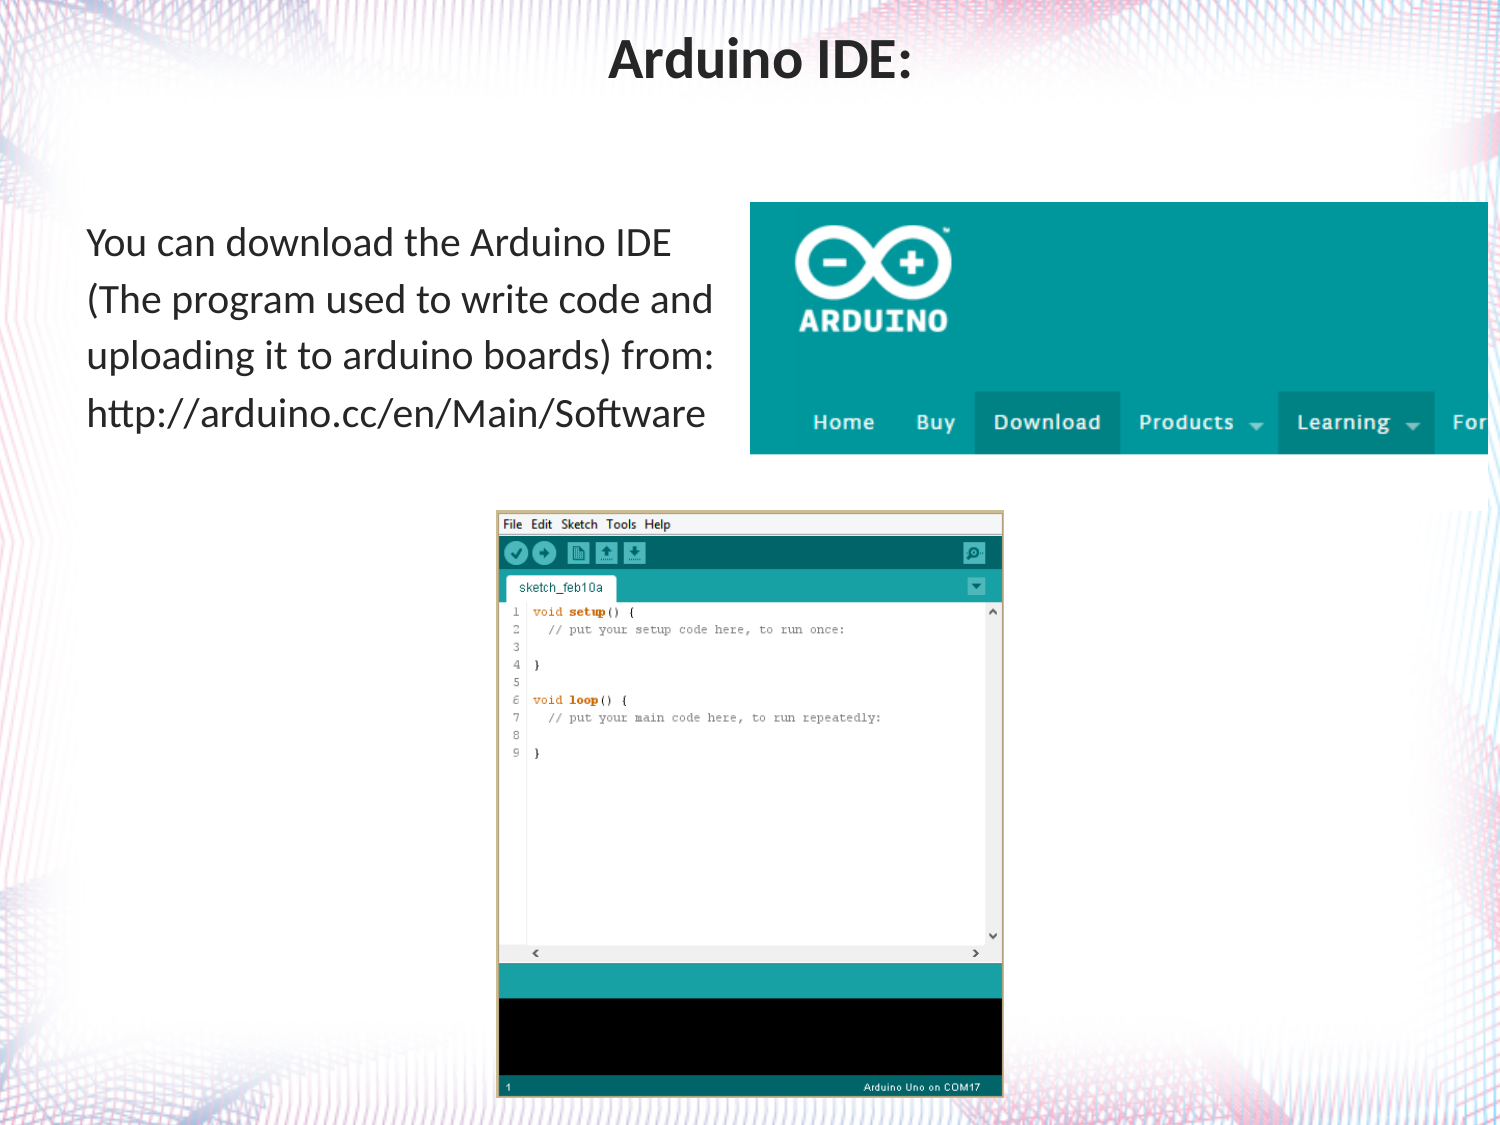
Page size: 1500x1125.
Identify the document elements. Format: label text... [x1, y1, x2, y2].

text_box You can download the Arduino IDE (The program used to write code and uploading it to arduino boards) from: http://arduino.cc/en/Main/Software [71, 200, 750, 475]
title Arduino IDE: [71, 12, 1450, 125]
picture [0, 0, 1500, 1125]
